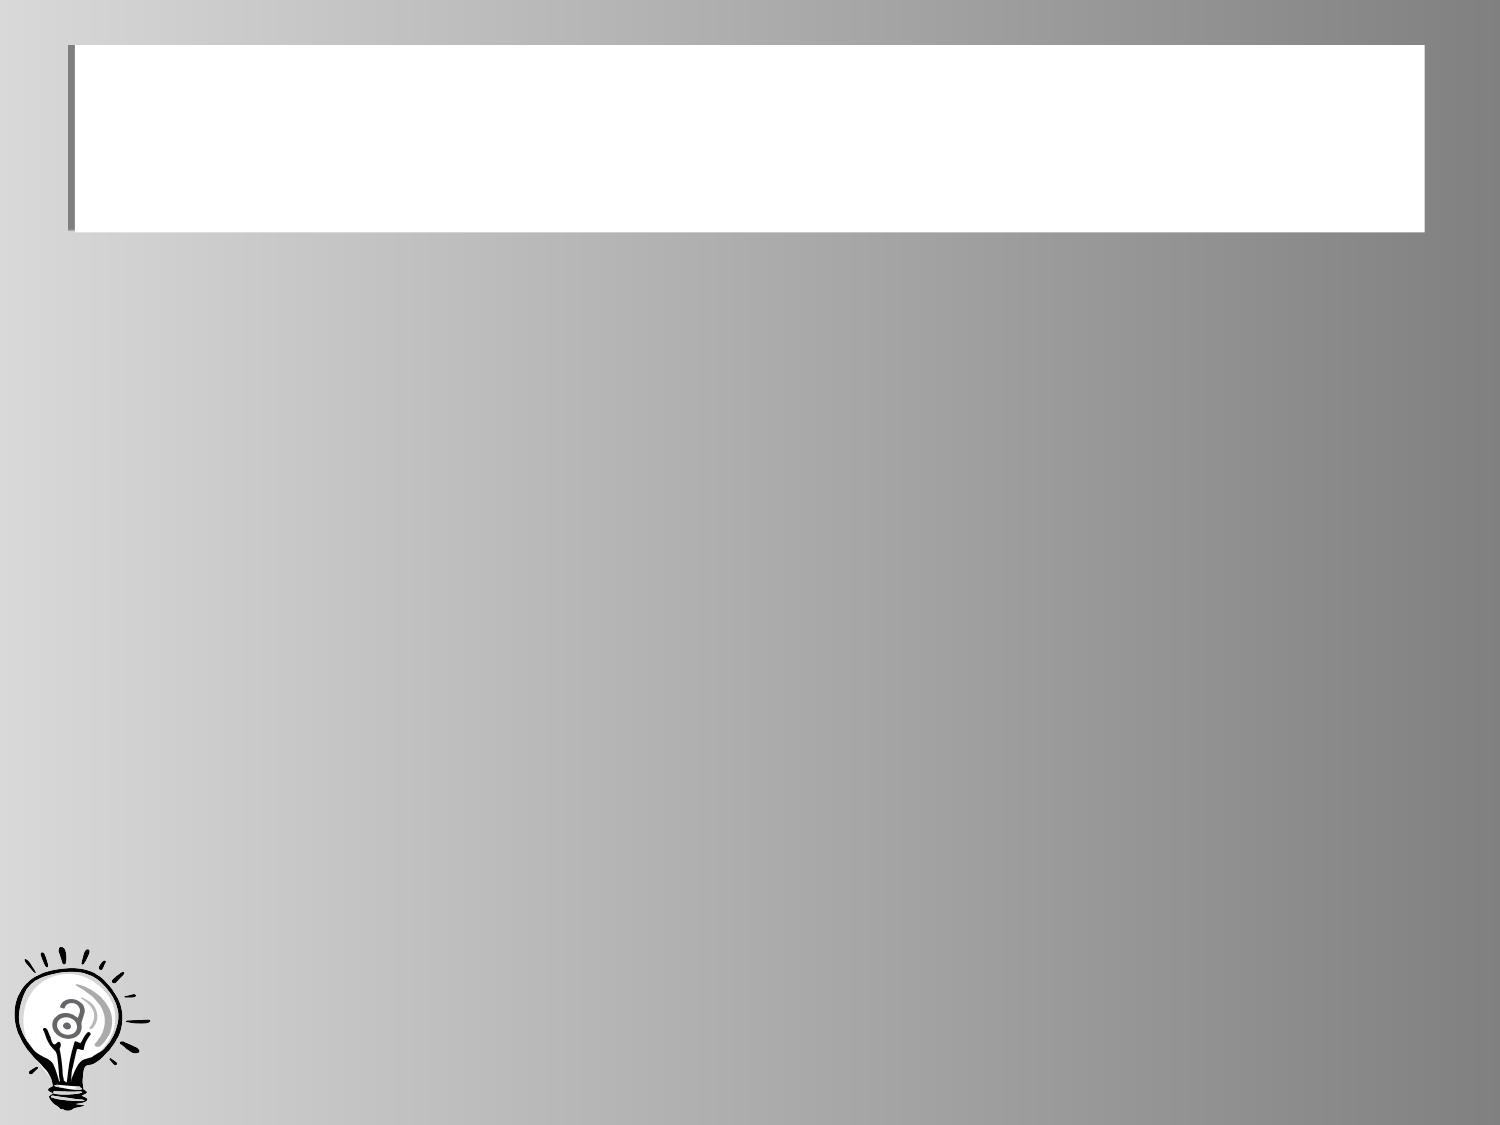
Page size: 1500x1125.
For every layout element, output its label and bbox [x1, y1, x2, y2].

picture [0, 915, 153, 1125]
text_box [74, 45, 1425, 233]
